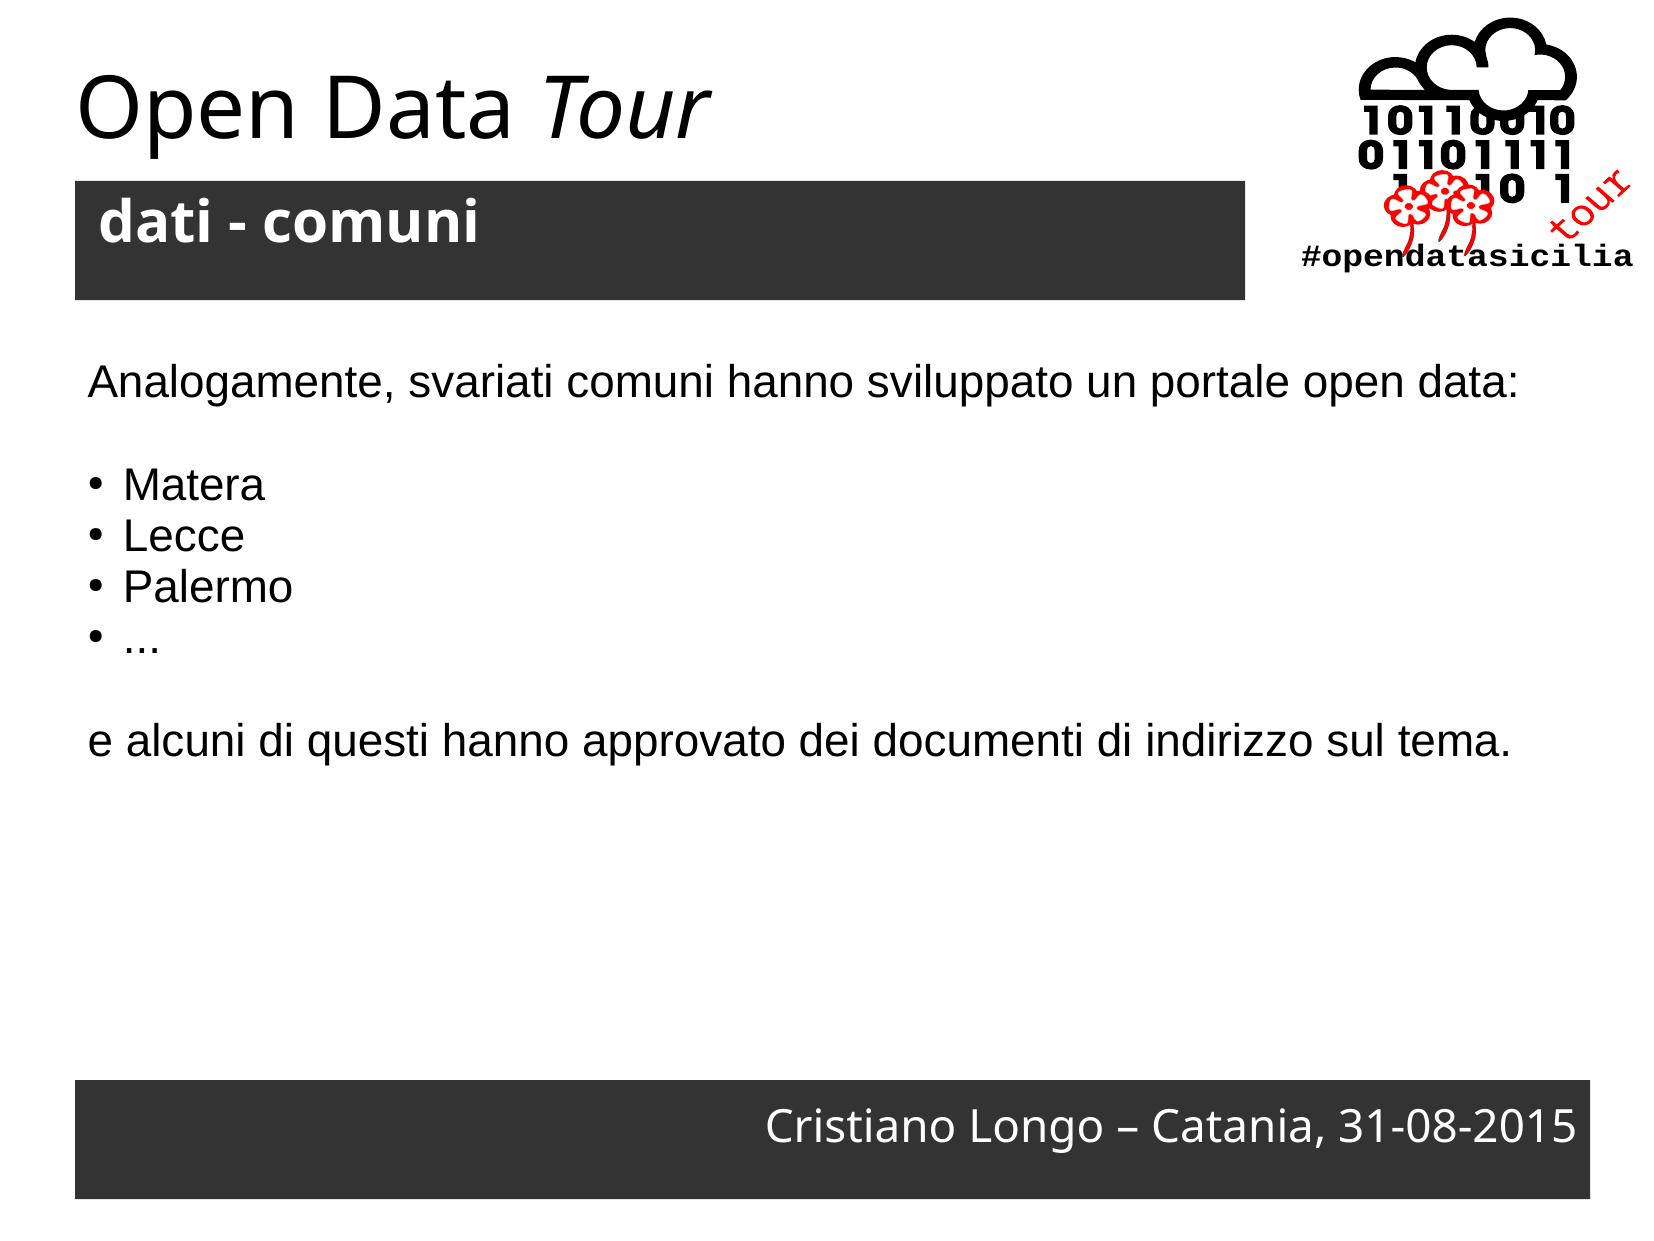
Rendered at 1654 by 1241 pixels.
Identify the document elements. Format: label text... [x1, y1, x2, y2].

list Open Data Tour [75, 45, 1246, 165]
picture [1302, 17, 1633, 273]
list dati - comuni [75, 180, 1246, 301]
list Cristiano Longo – Catania, 31-08-2015 [75, 1080, 1591, 1200]
text_box Analogamente, svariati comuni hanno sviluppato un portale open data: Matera Lecce Palermo ... e alcuni di questi hanno approvato dei documenti di indirizzo sul tema. [72, 348, 1558, 930]
